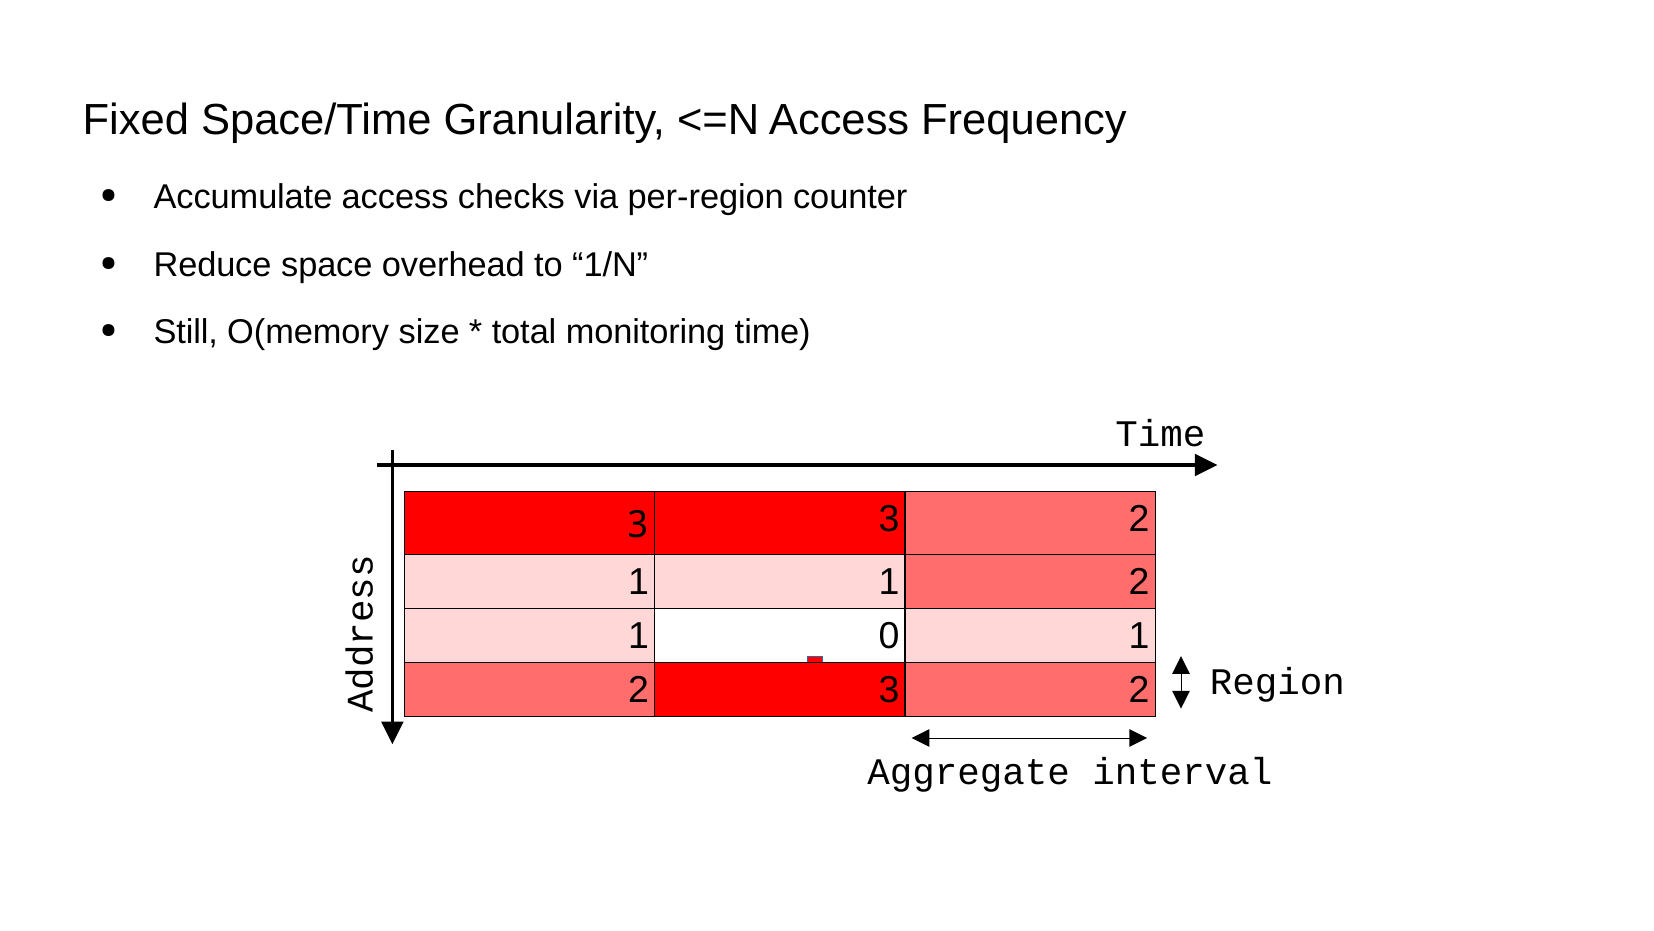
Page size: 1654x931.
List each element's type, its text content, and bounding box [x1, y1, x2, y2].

table_cell 0 [655, 609, 904, 662]
table_cell 2 [405, 663, 654, 716]
table_cell 2 [906, 555, 1155, 608]
table_header 2 [906, 492, 1155, 554]
table_cell 1 [655, 555, 904, 608]
text_box Aggregate interval [852, 746, 1288, 804]
table_cell 1 [405, 555, 654, 608]
table_cell 1 [405, 609, 654, 662]
table_cell 2 [906, 663, 1155, 716]
table_cell 3 [655, 663, 904, 716]
title Fixed Space/Time Granularity, <=N Access Frequency [82, 81, 1571, 157]
table_cell 1 [906, 609, 1155, 662]
text_box Region [1195, 656, 1360, 714]
table_header 3 [655, 492, 904, 554]
text_box Address [333, 525, 434, 728]
list Accumulate access checks via per-region counter Reduce space overhead to “1/N” Still, O(memory size * total monitoring time) [82, 177, 1571, 833]
table_header 3 [405, 492, 654, 554]
text_box Time [1100, 408, 1221, 466]
